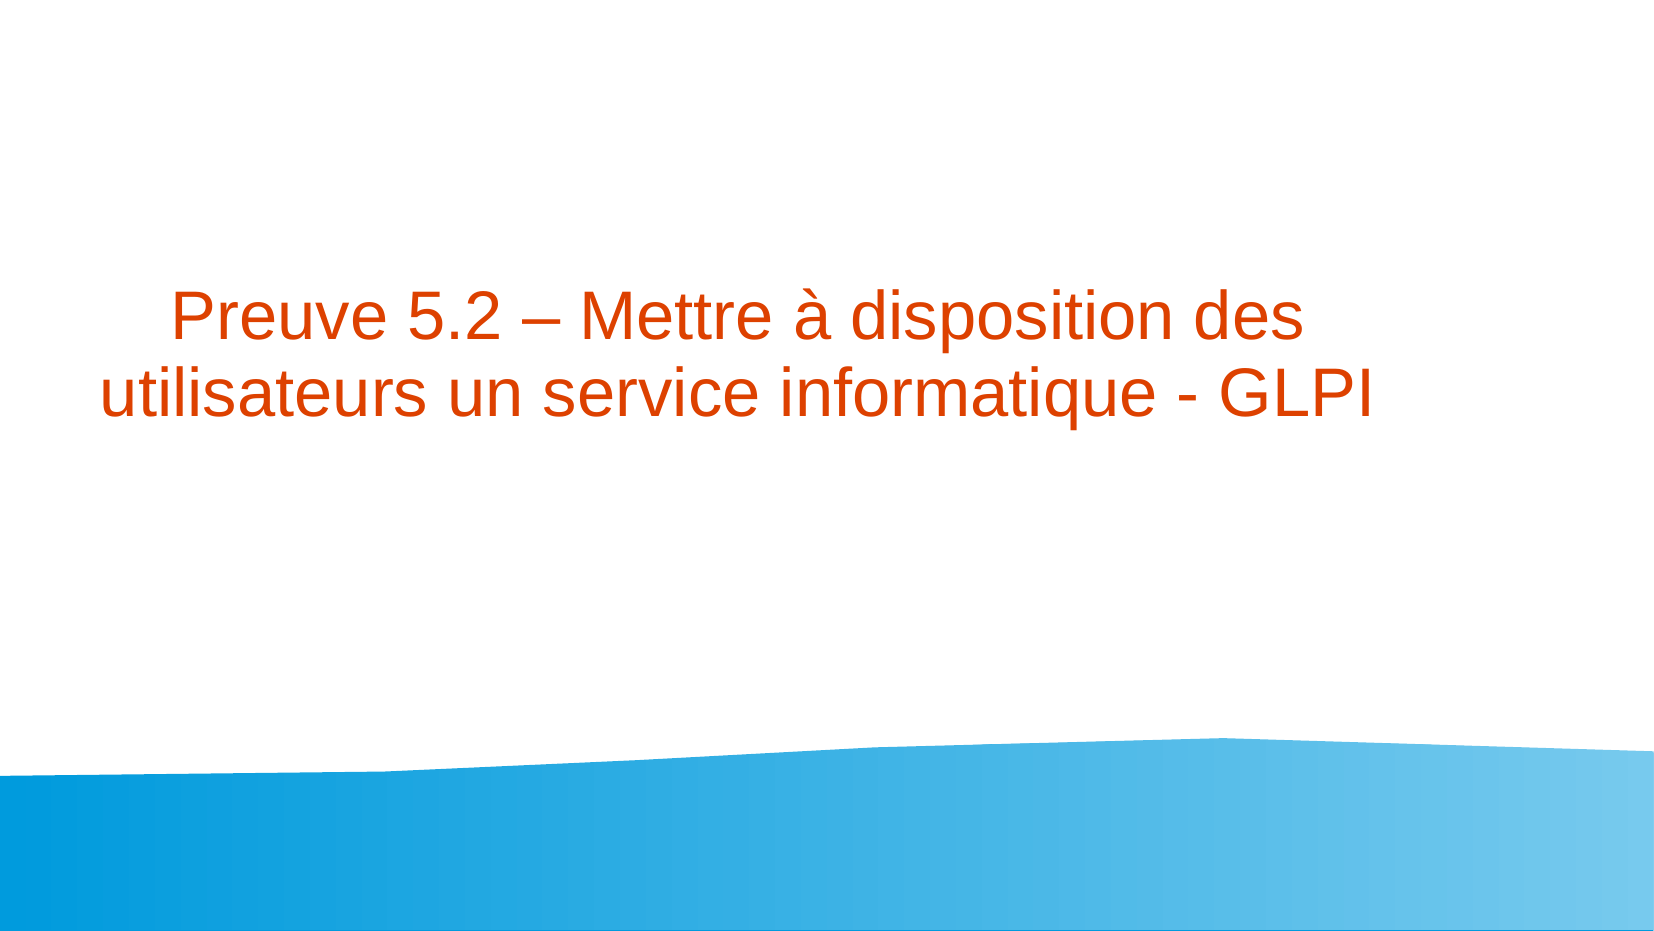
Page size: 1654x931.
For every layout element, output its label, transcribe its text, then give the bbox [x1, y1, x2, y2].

title Preuve 5.2 – Mettre à disposition des utilisateurs un service informatique - GLPI [0, 265, 1477, 443]
